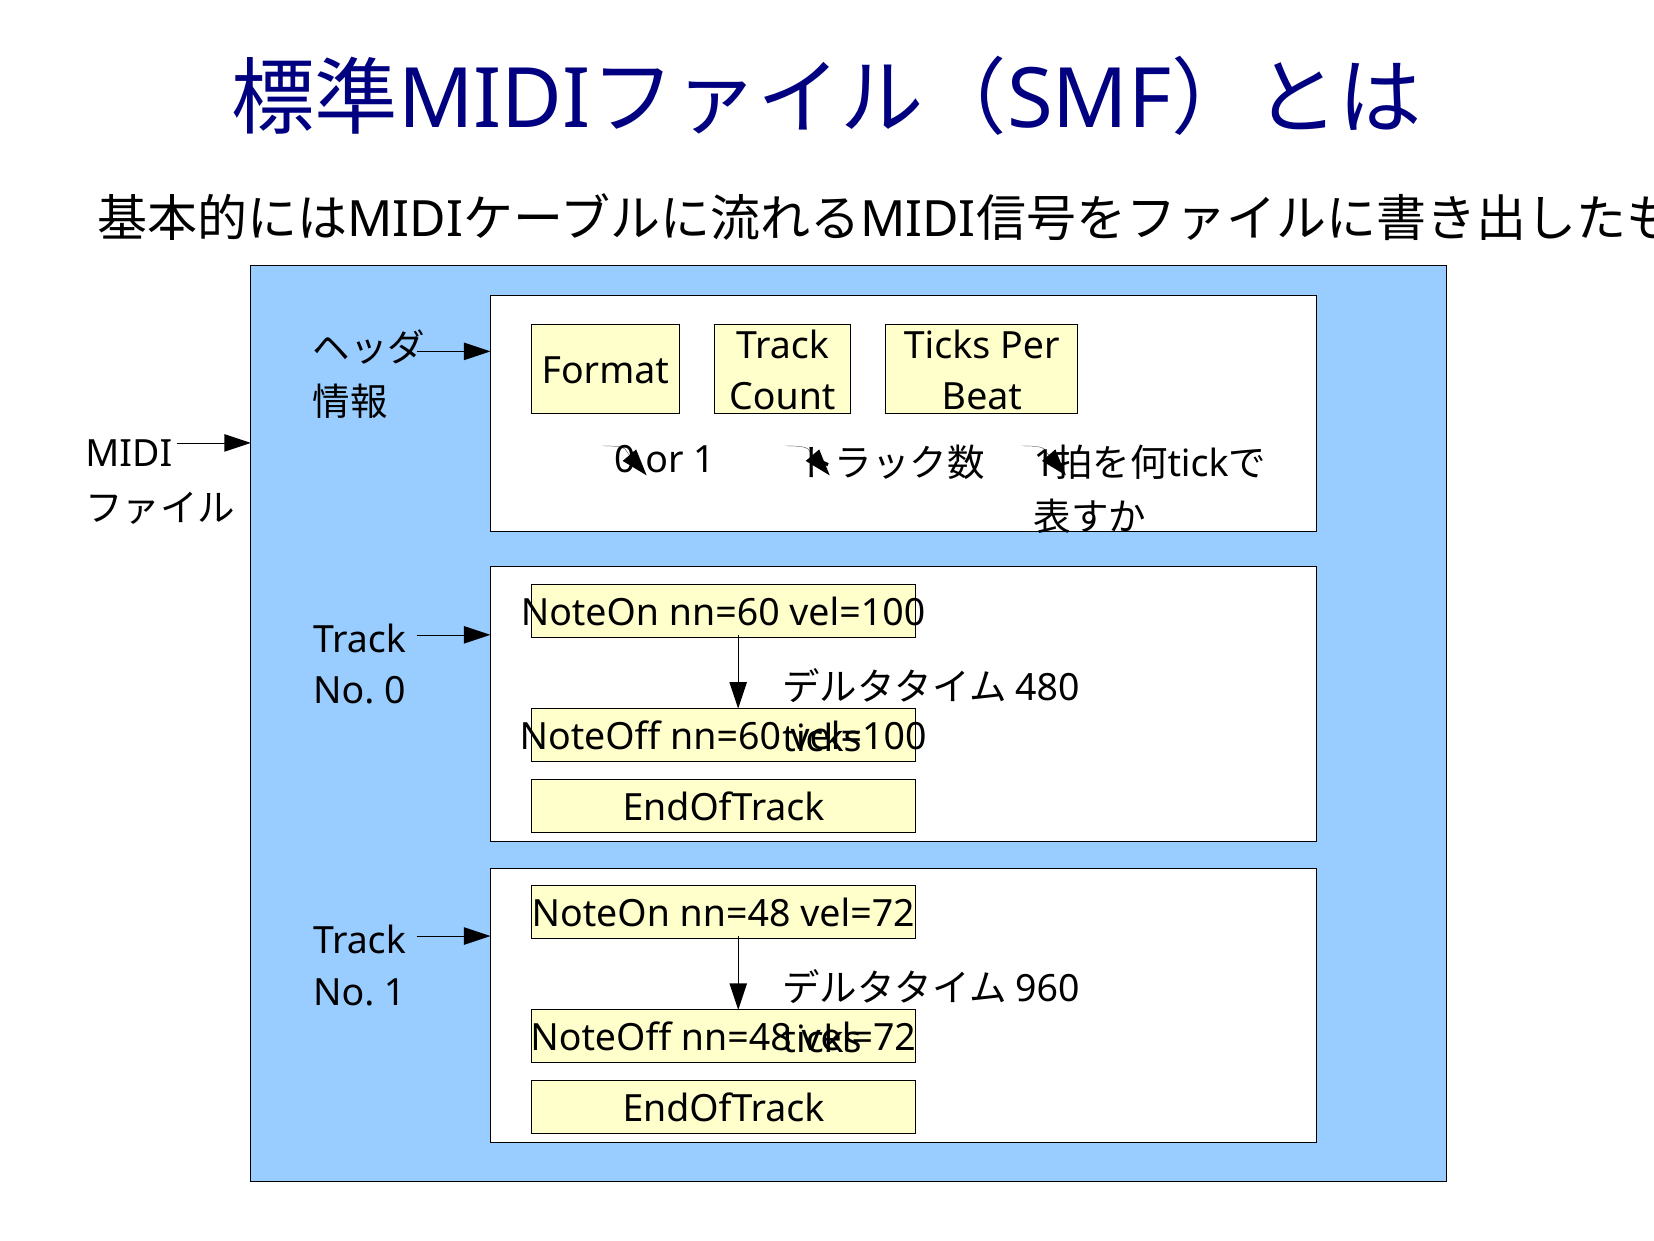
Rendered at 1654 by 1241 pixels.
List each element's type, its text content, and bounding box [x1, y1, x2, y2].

text_box Ticks Per Beat [885, 324, 1078, 414]
title 標準MIDIファイル（SMF）とは [82, 49, 1571, 133]
text_box EndOfTrack [531, 1080, 916, 1134]
text_box Format [531, 324, 680, 414]
text_box デルタタイム 960 ticks [767, 950, 1152, 1004]
text_box NoteOff nn=60 vel=100 [531, 708, 916, 762]
text_box NoteOn nn=60 vel=100 [531, 584, 916, 638]
text_box 1拍を何tickで 表すか [1018, 425, 1266, 516]
text_box NoteOff nn=48 vel=72 [531, 1009, 916, 1063]
text_box [250, 265, 1447, 1182]
text_box 0 or 1 [599, 425, 722, 478]
text_box トラック数 [782, 425, 962, 478]
text_box NoteOn nn=48 vel=72 [531, 885, 916, 939]
text_box EndOfTrack [531, 779, 916, 833]
text_box Track No. 0 [298, 605, 417, 696]
text_box デルタタイム 480 ticks [767, 649, 1152, 702]
text_box 基本的にはMIDIケーブルに流れるMIDI信号をファイルに書き出したもの [82, 171, 1603, 237]
text_box MIDI ファイル [70, 419, 228, 510]
text_box Track Count [714, 324, 851, 414]
text_box Track No. 1 [298, 906, 417, 997]
text_box ヘッダ 情報 [298, 310, 426, 400]
